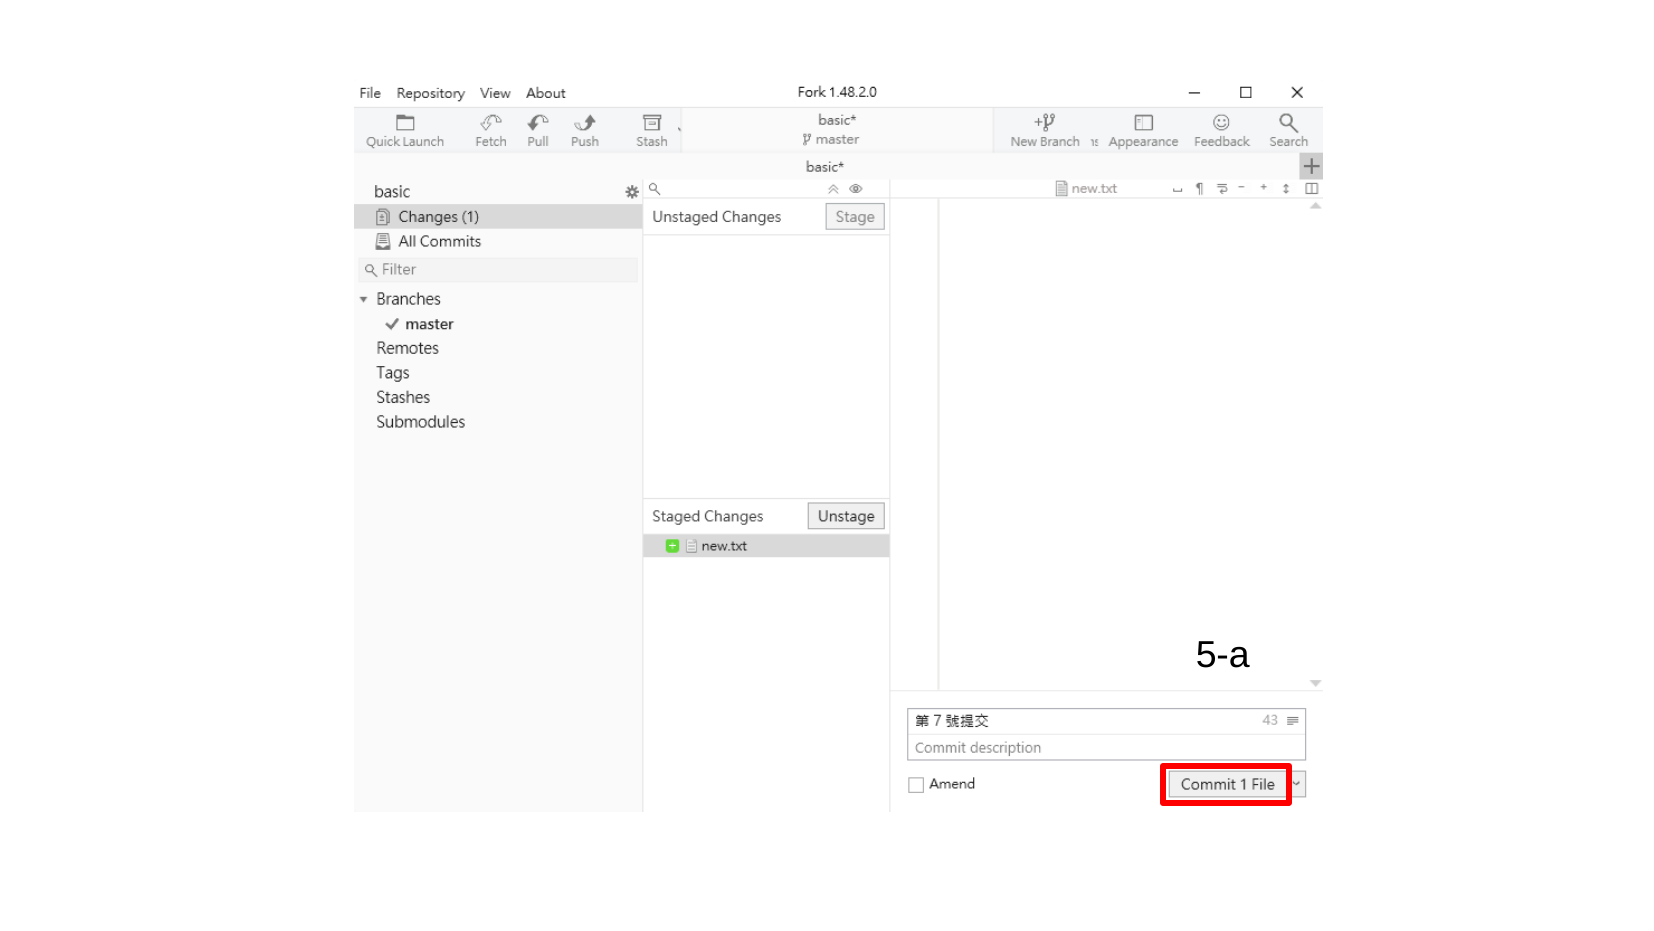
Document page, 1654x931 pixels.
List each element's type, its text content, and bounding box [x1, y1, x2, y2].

picture [354, 79, 1323, 812]
text_box 5-a [1181, 625, 1317, 683]
